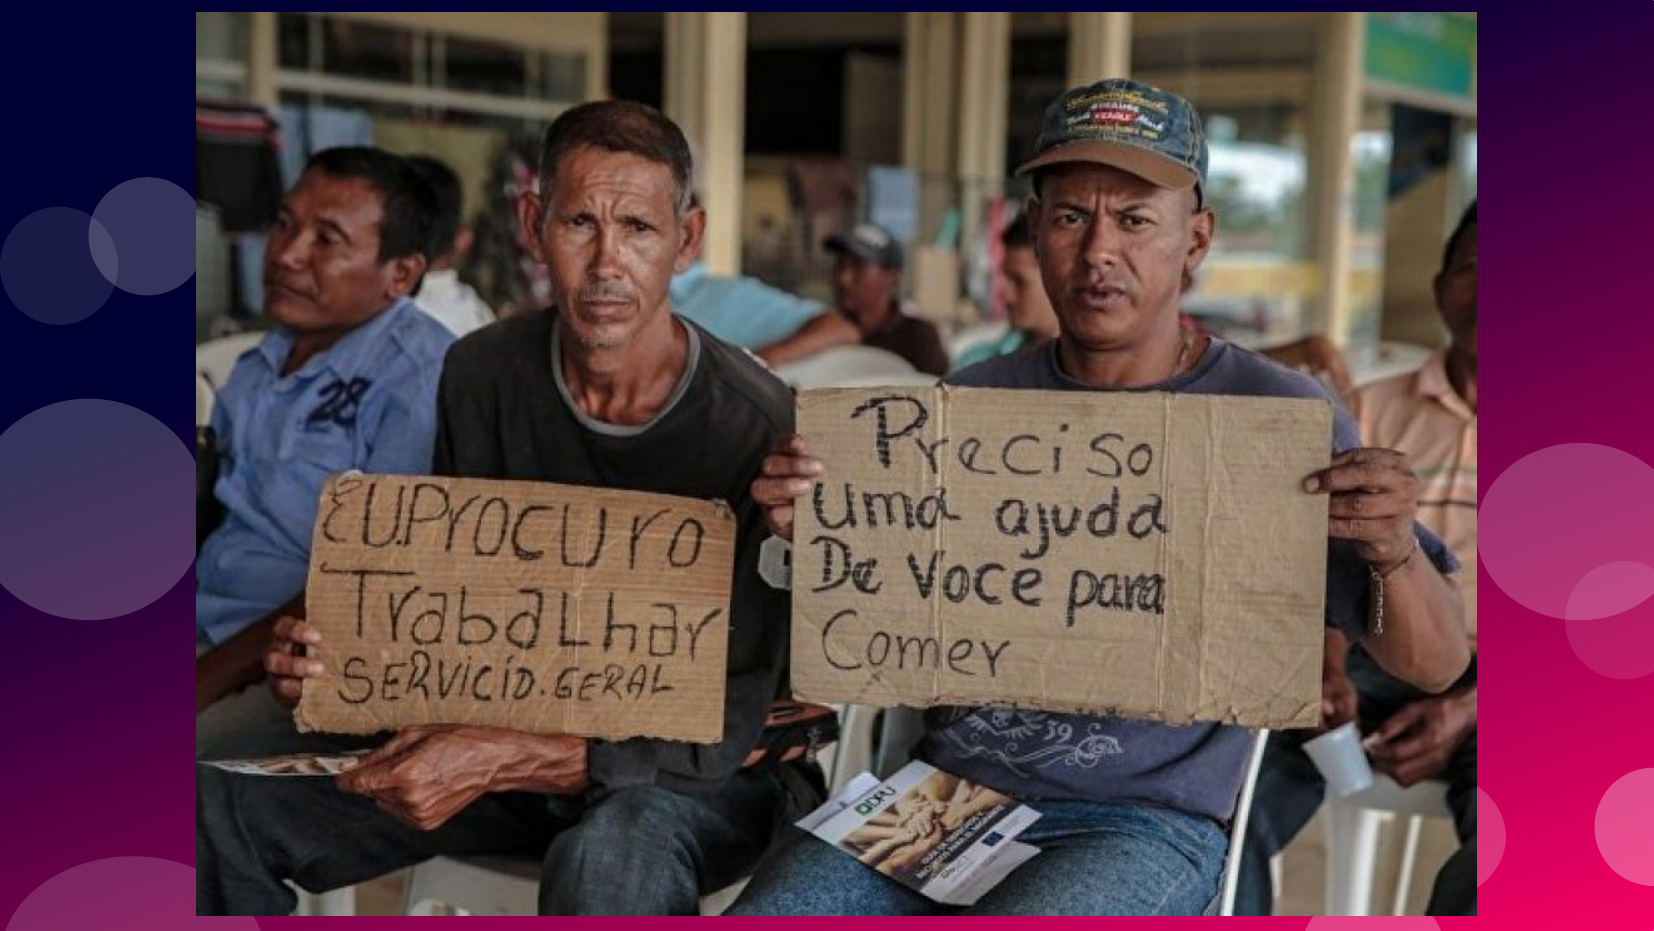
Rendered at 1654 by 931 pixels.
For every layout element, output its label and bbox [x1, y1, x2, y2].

picture [196, 12, 1477, 916]
